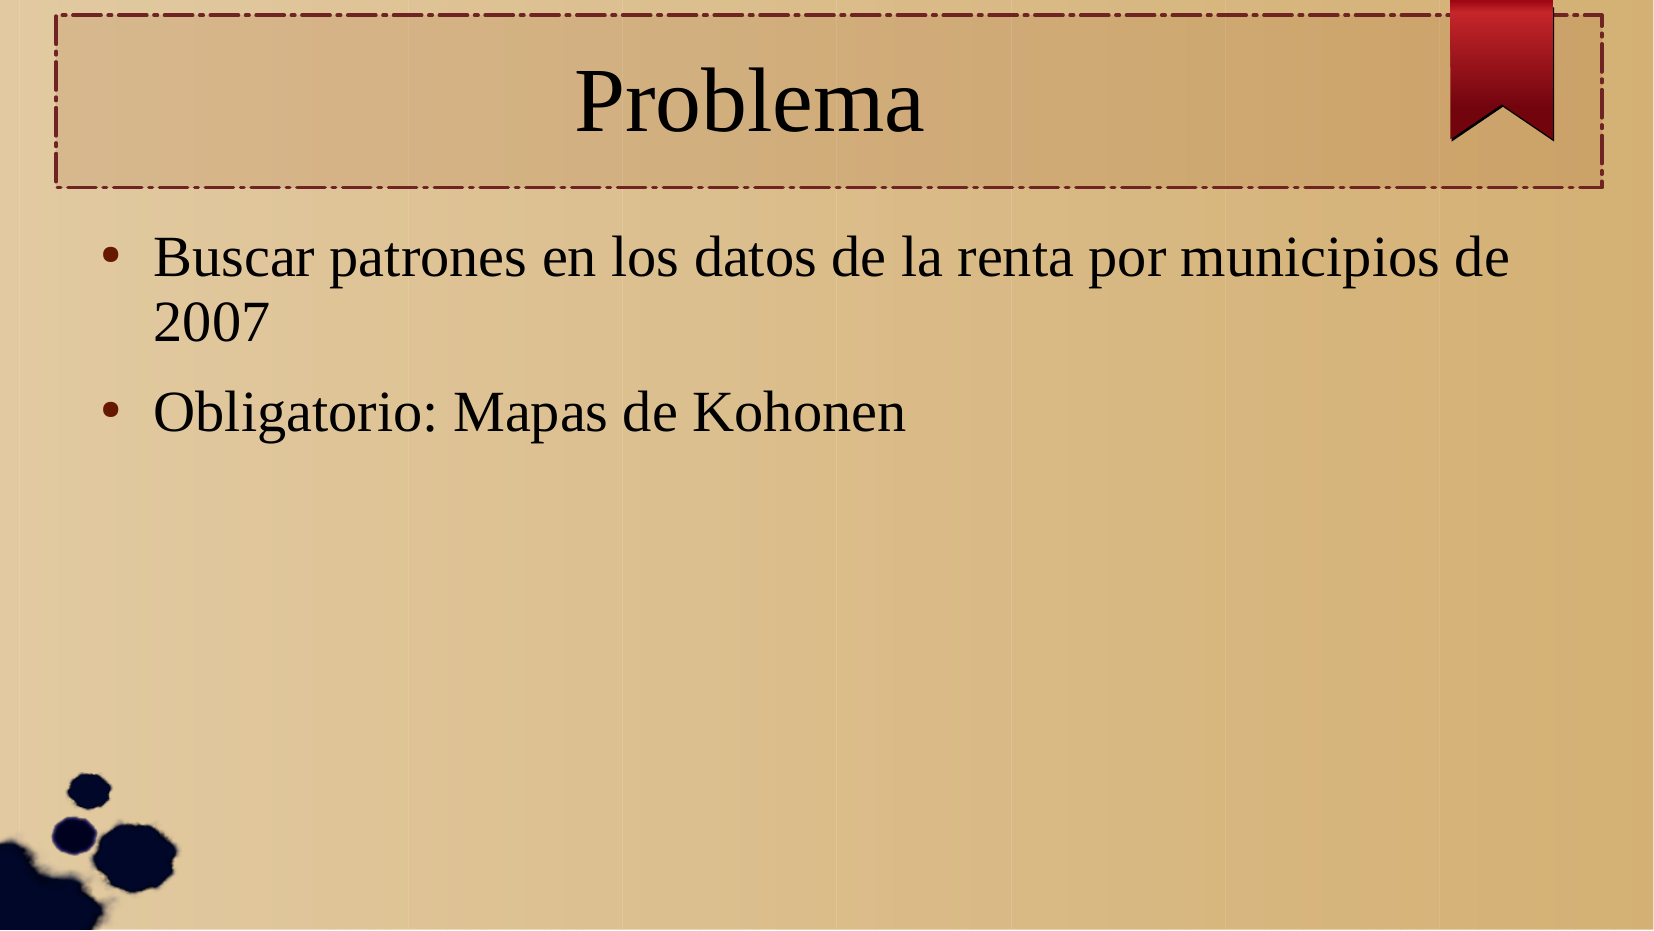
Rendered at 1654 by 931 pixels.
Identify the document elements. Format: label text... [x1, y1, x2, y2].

list Buscar patrones en los datos de la renta por municipios de 2007 Obligatorio: Mapas de Kohonen [82, 224, 1571, 764]
title Problema [59, 11, 1441, 189]
